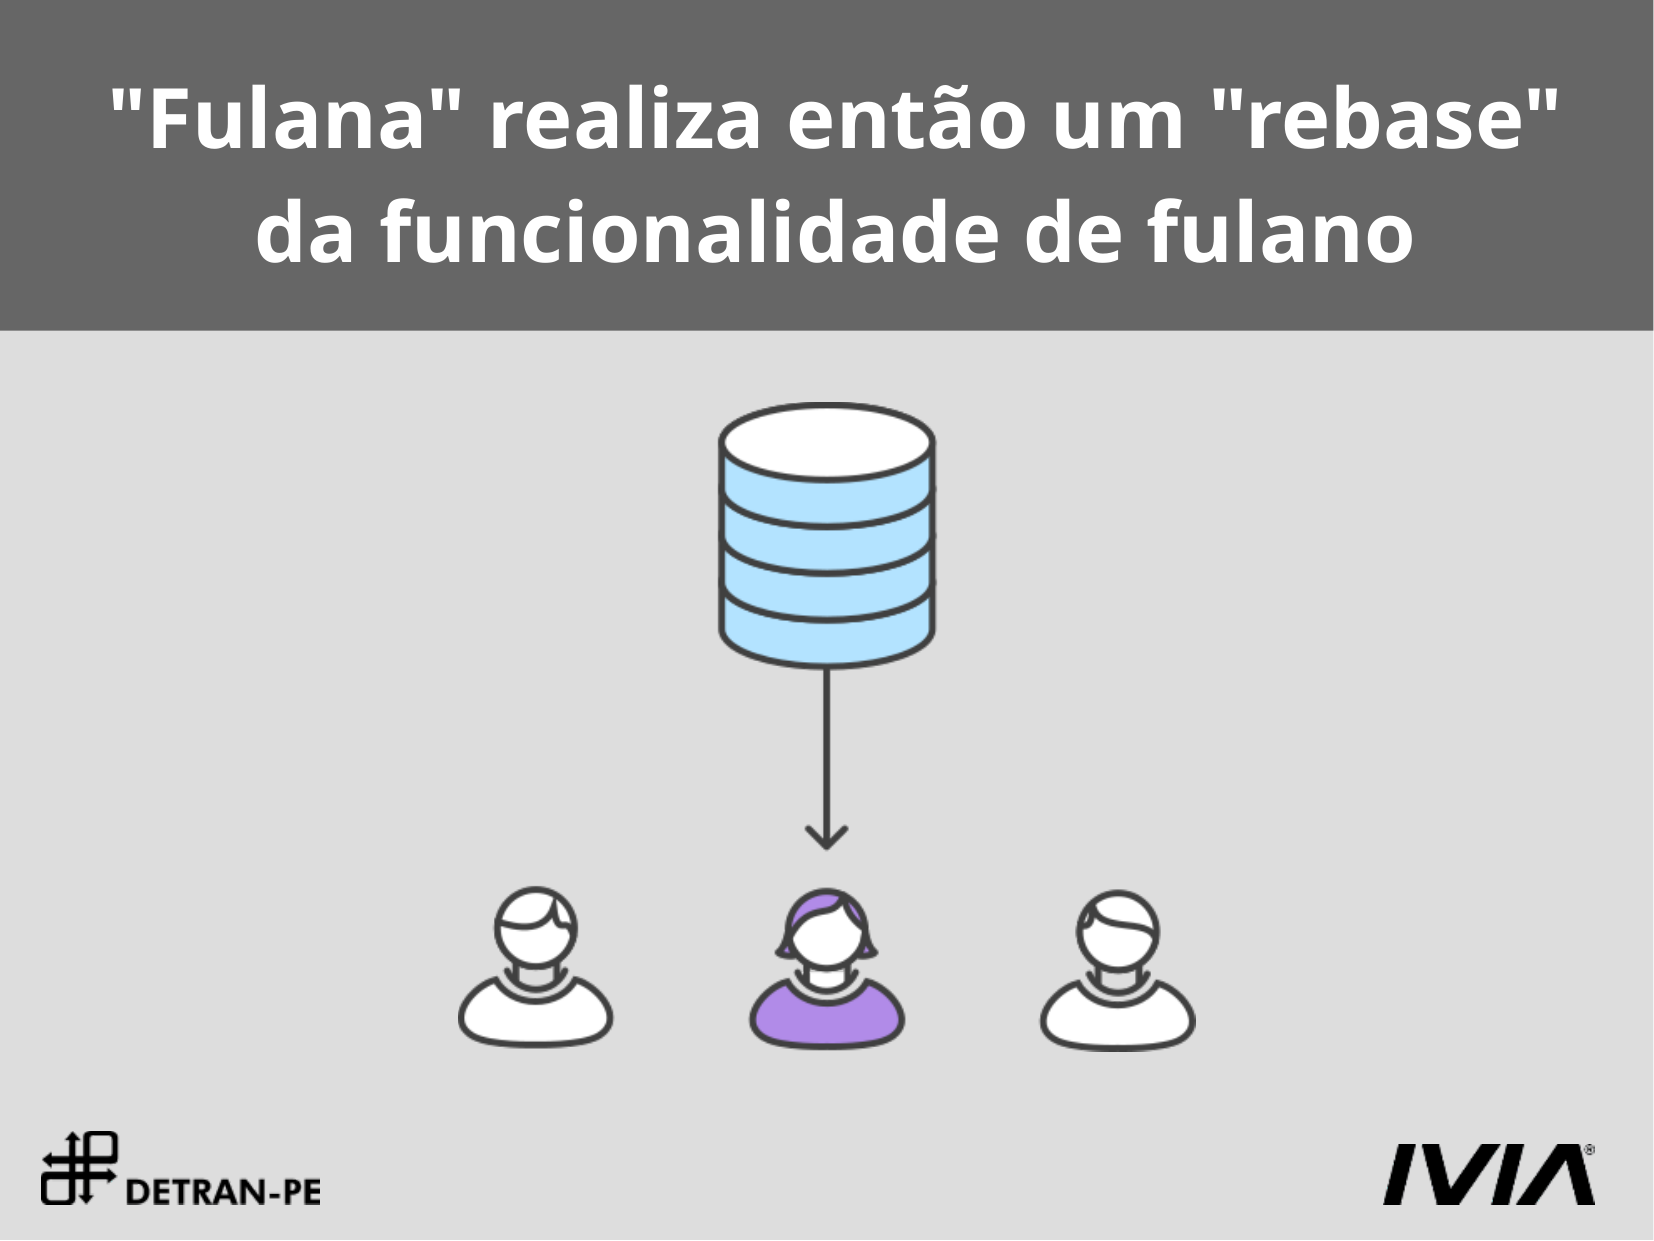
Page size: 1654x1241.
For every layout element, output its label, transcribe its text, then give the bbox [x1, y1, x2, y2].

picture [41, 1131, 320, 1205]
picture [1383, 1144, 1595, 1205]
picture [458, 402, 1196, 1052]
text_box [0, 0, 1654, 331]
title "Fulana" realiza então um "rebase" da funcionalidade de fulano [70, 35, 1601, 312]
